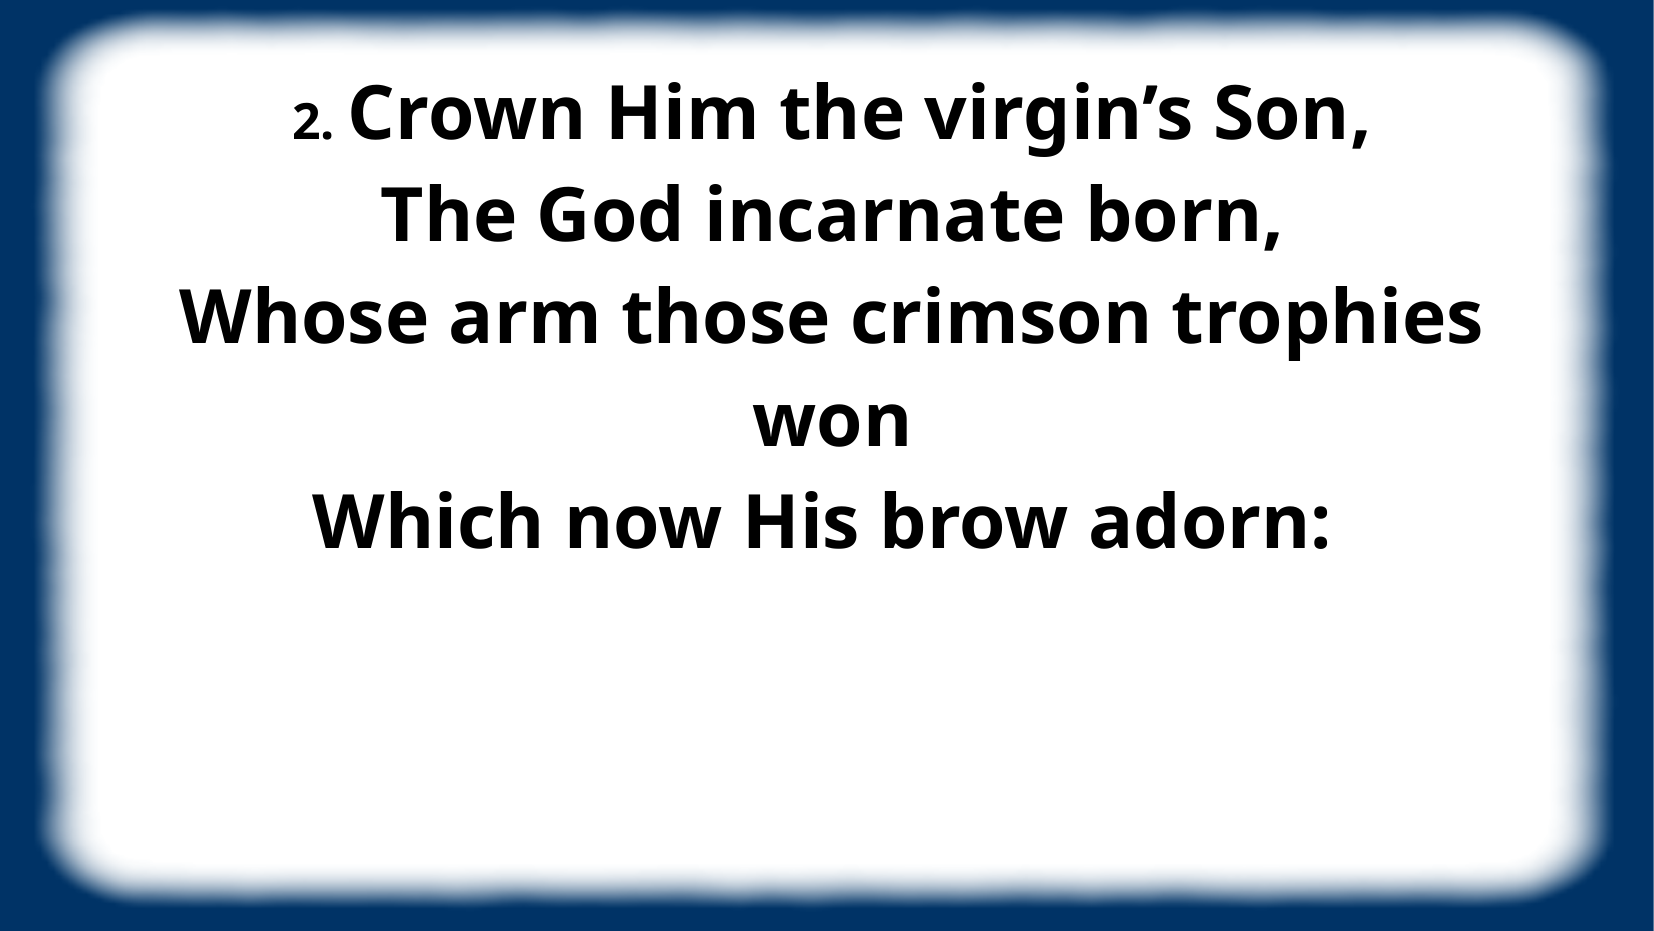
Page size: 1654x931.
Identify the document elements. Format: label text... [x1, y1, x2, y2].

picture [0, 0, 1654, 931]
text_box 2. Crown Him the virgin’s Son, The God incarnate born, Whose arm those crimson trophies won Which now His brow adorn: [90, 51, 1576, 496]
